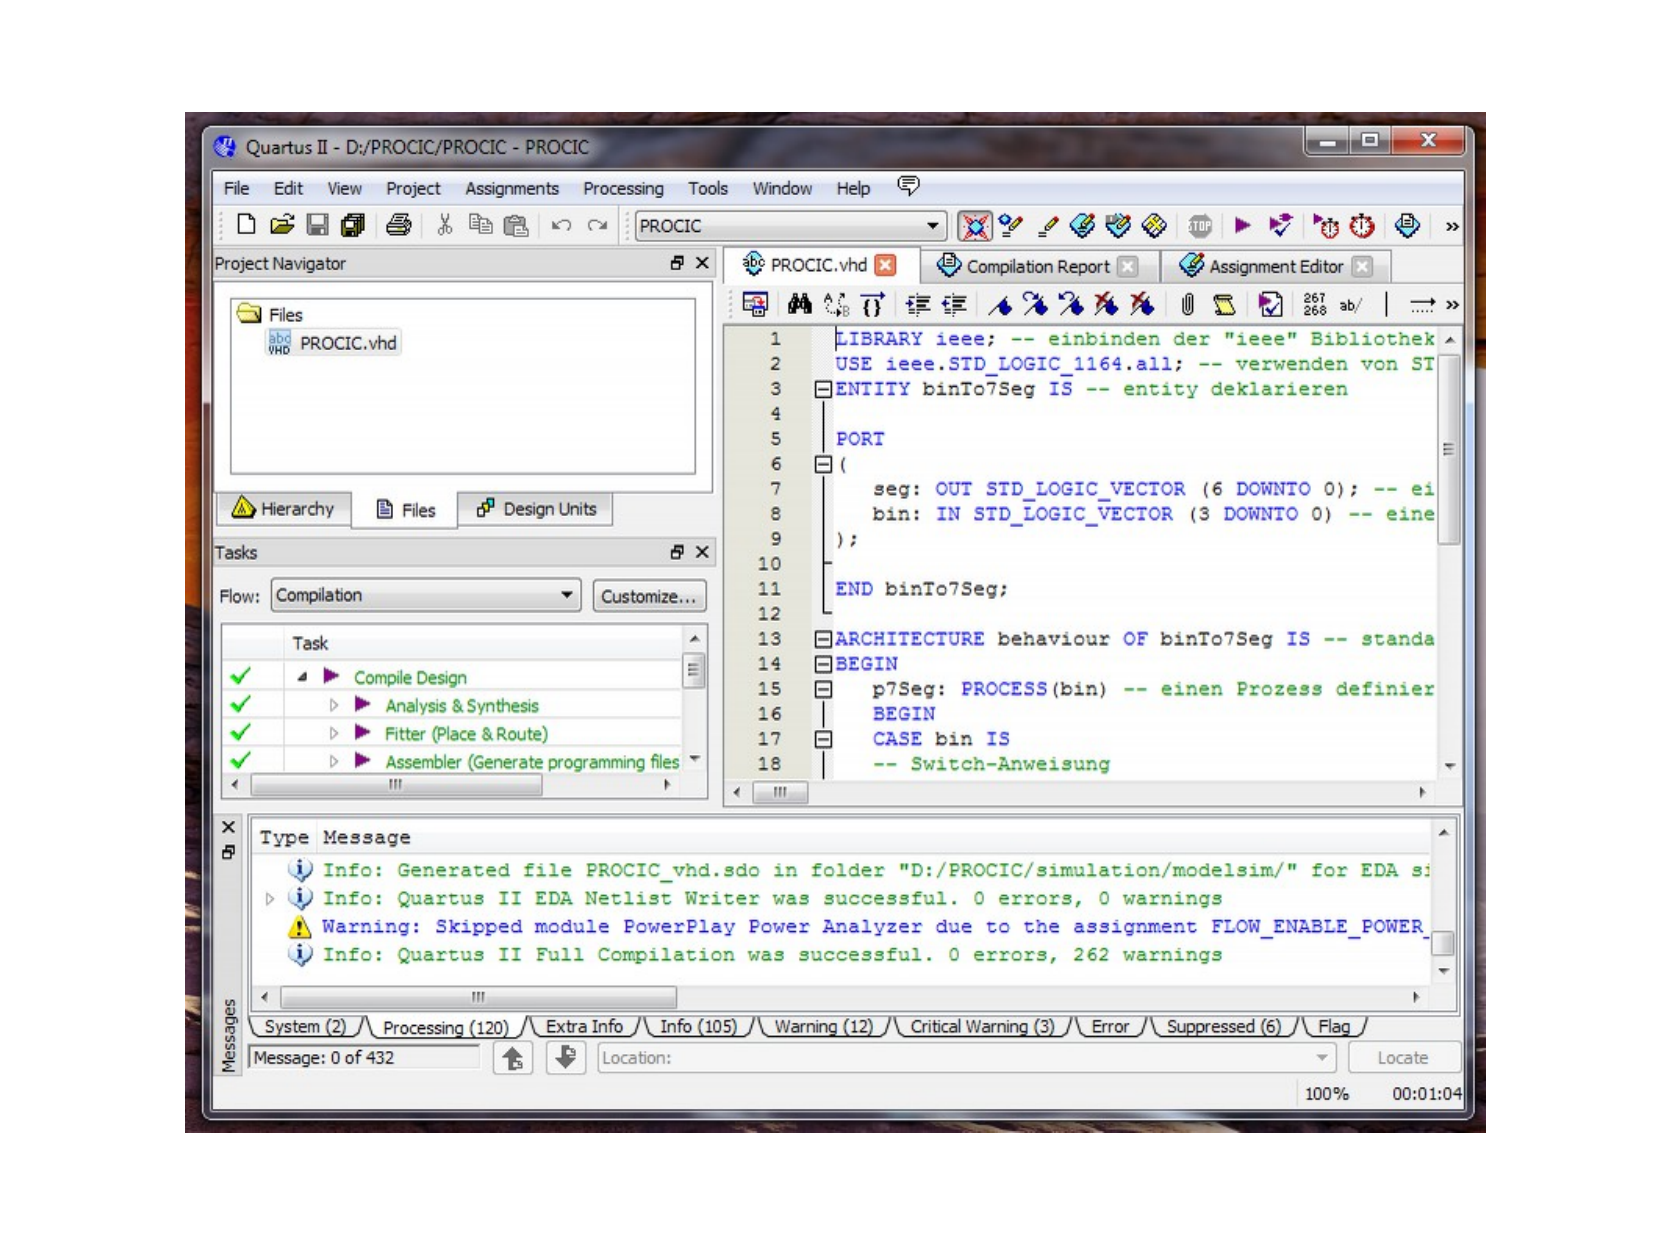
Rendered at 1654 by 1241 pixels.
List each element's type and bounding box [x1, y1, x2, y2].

picture [185, 112, 1486, 1133]
